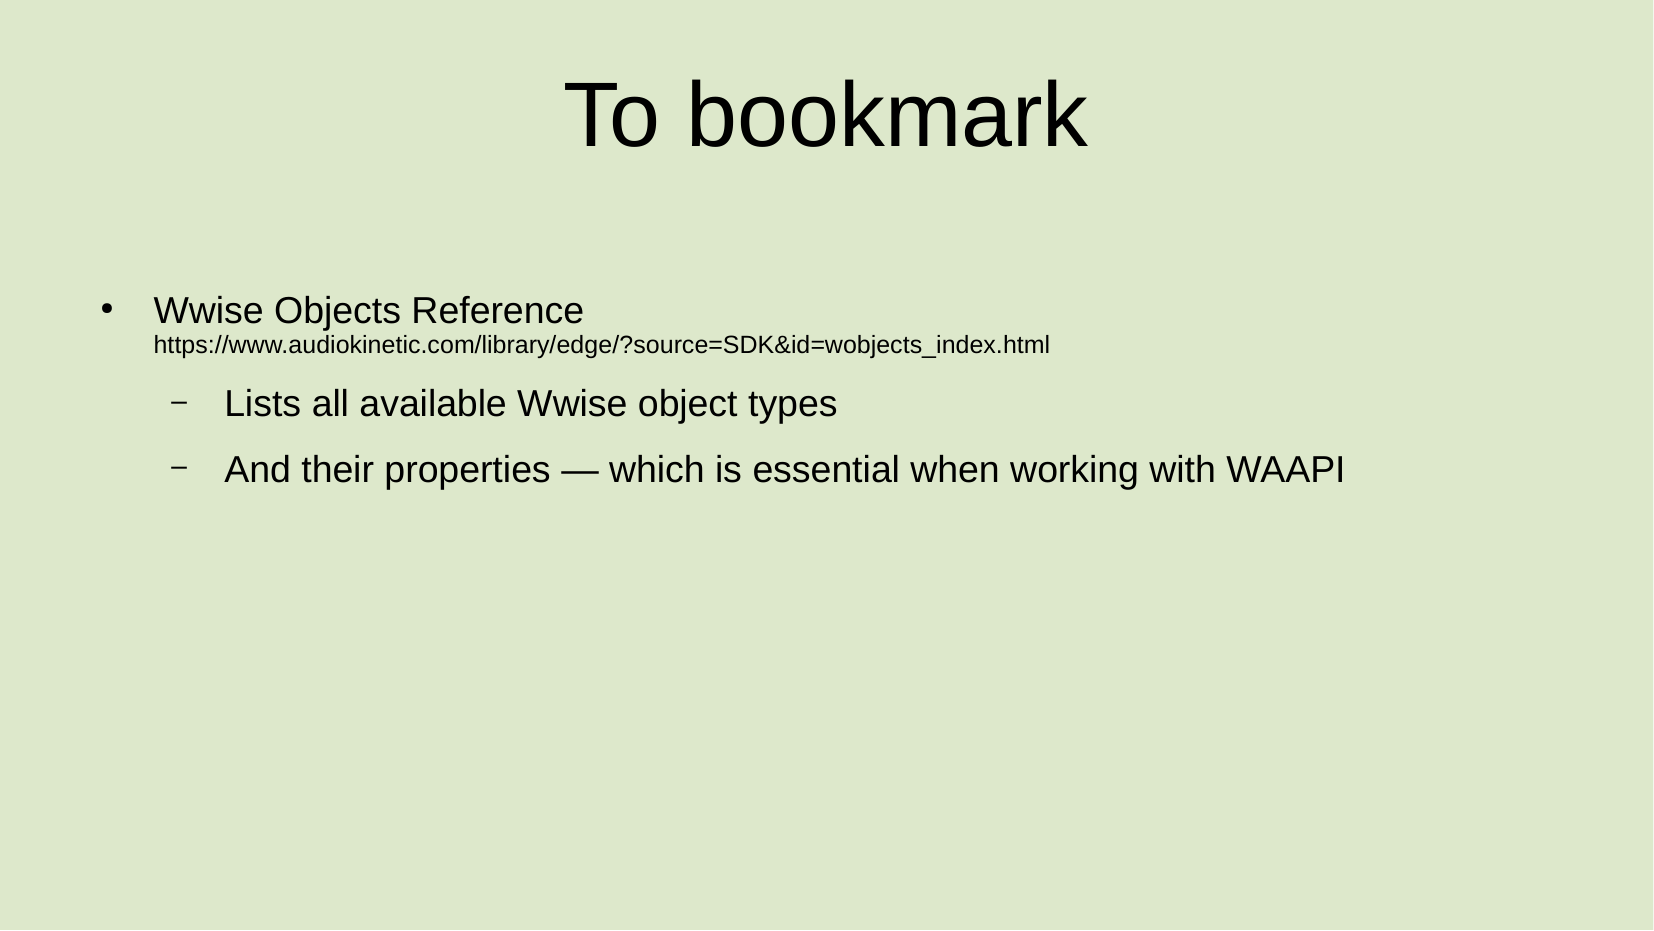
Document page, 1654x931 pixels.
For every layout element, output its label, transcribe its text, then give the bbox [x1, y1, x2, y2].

list Wwise Objects Reference https://www.audiokinetic.com/library/edge/?source=SDK&id=wobjects_index.html Lists all available Wwise object types And their properties — which is essential when working with WAAPI [82, 217, 1571, 886]
title To bookmark [82, 37, 1571, 193]
